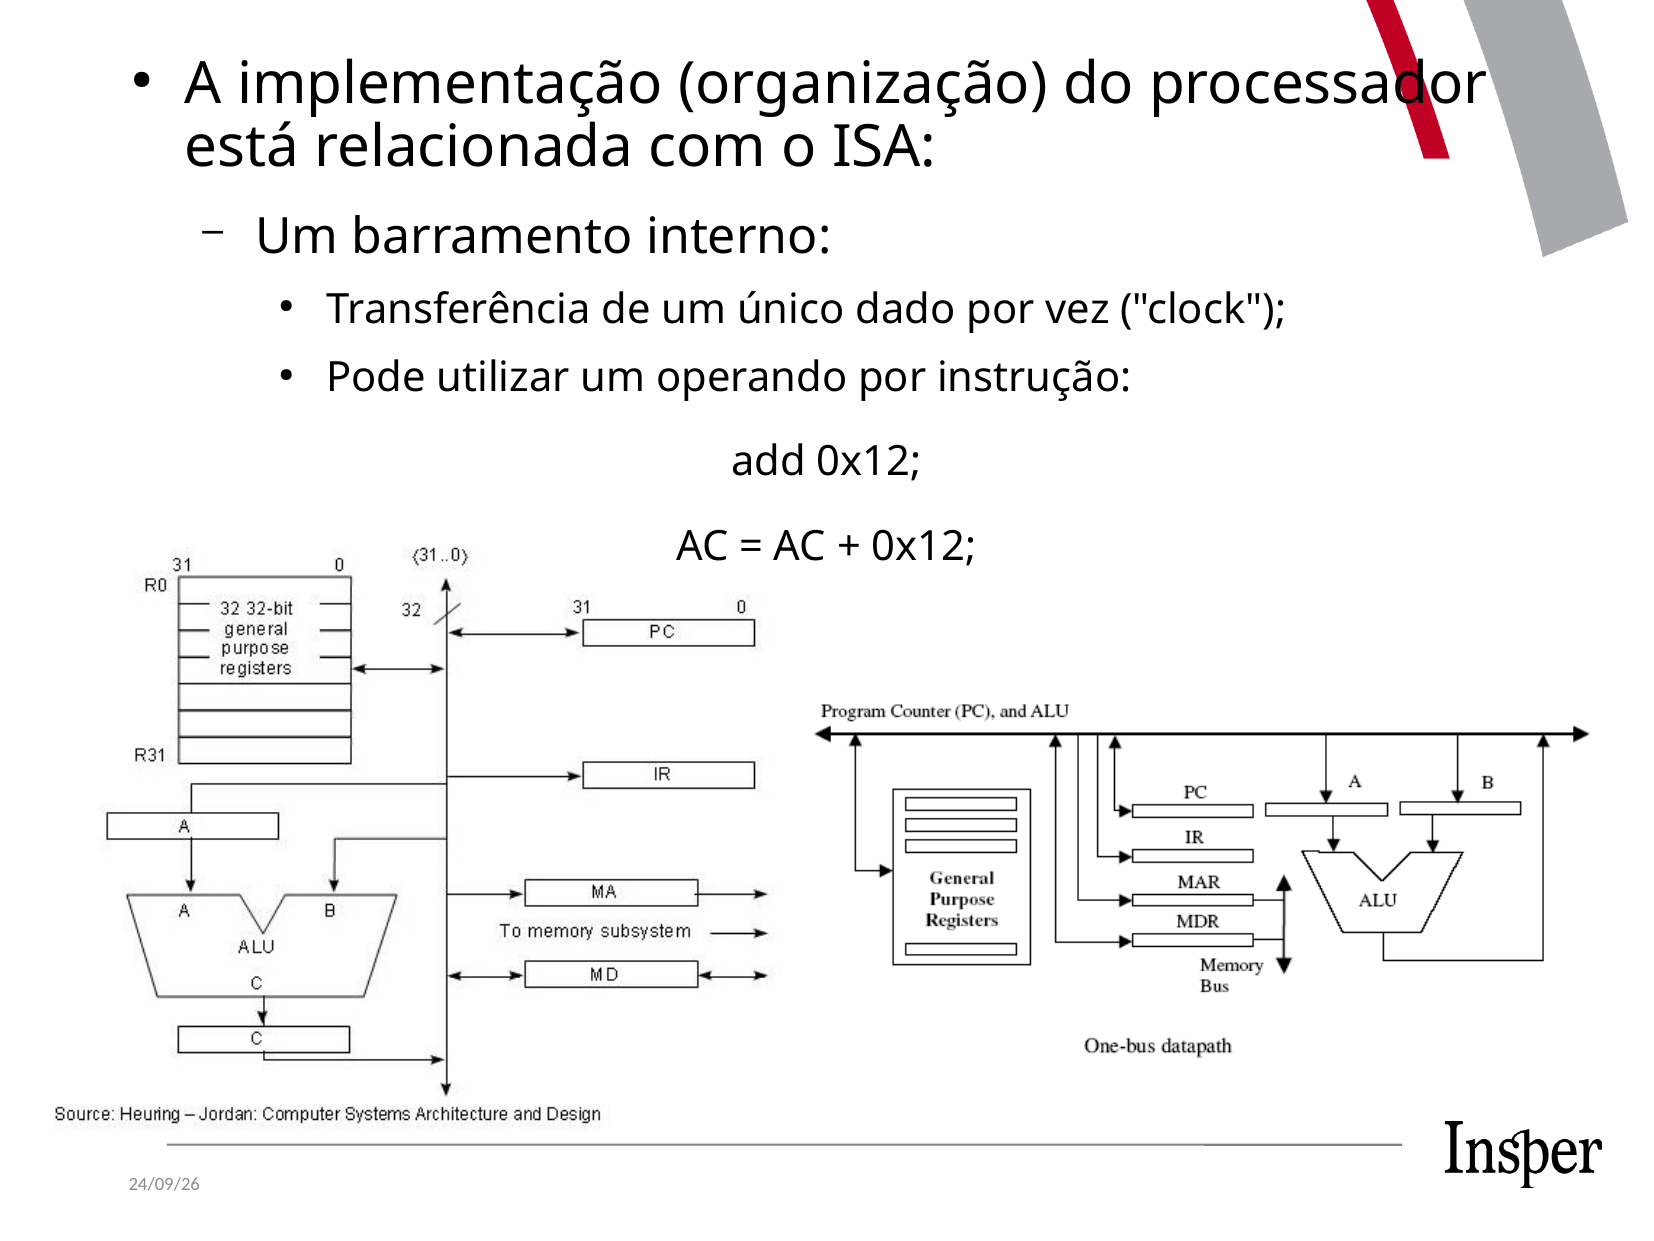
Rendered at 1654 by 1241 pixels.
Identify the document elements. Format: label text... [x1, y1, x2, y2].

picture [1540, 692, 1607, 1075]
list A implementação (organização) do processador está relacionada com o ISA: Um barramento interno: Transferência de um único dado por vez ("clock"); Pode utilizar um operando por instrução: add 0x12; AC = AC + 0x12; [113, 53, 1540, 1134]
picture [53, 535, 113, 1132]
